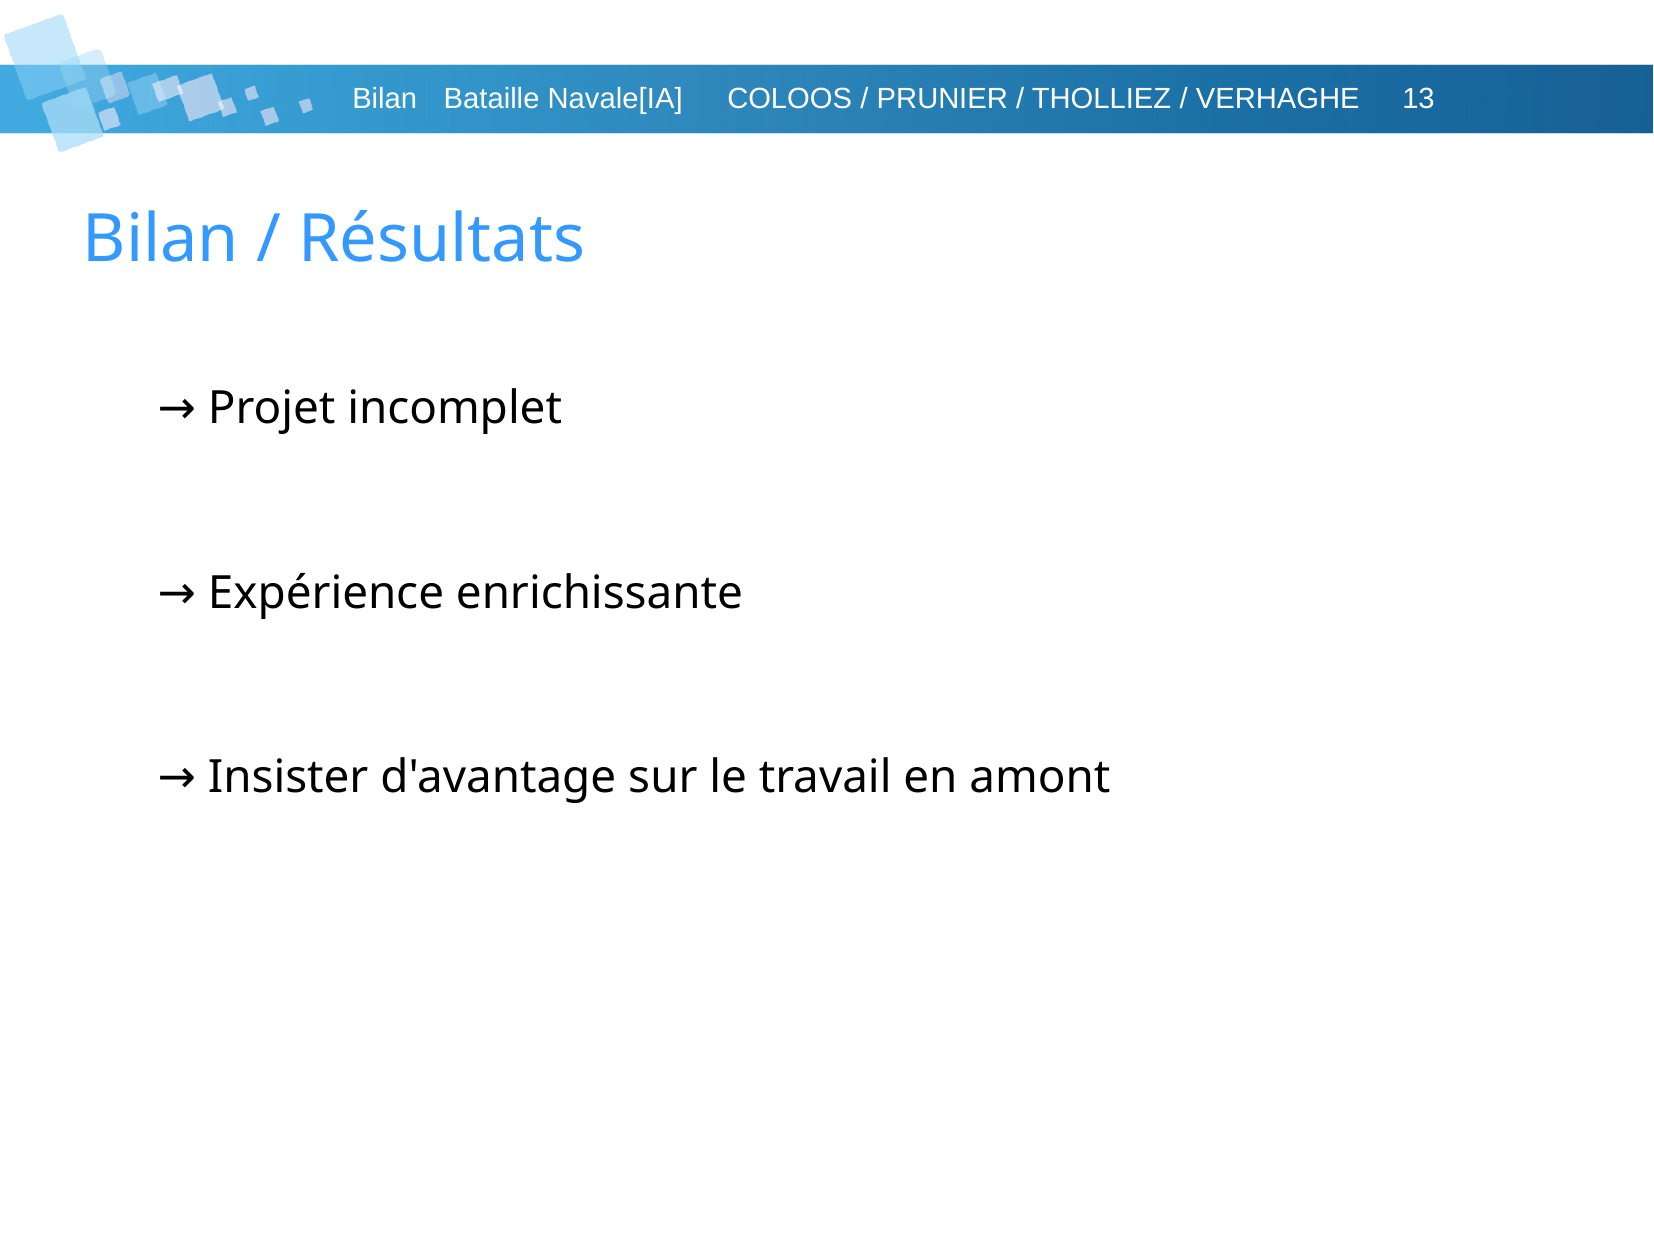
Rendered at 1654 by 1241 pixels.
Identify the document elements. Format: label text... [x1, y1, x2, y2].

picture [0, 0, 1653, 1238]
text_box Bilan Bataille Navale[IA] COLOOS / PRUNIER / THOLLIEZ / VERHAGHE 13 [337, 75, 1651, 156]
title Bilan / Résultats [82, 132, 1571, 340]
list → Projet incomplet → Expérience enrichissante → Insister d'avantage sur le travail en amont [86, 375, 1576, 1095]
